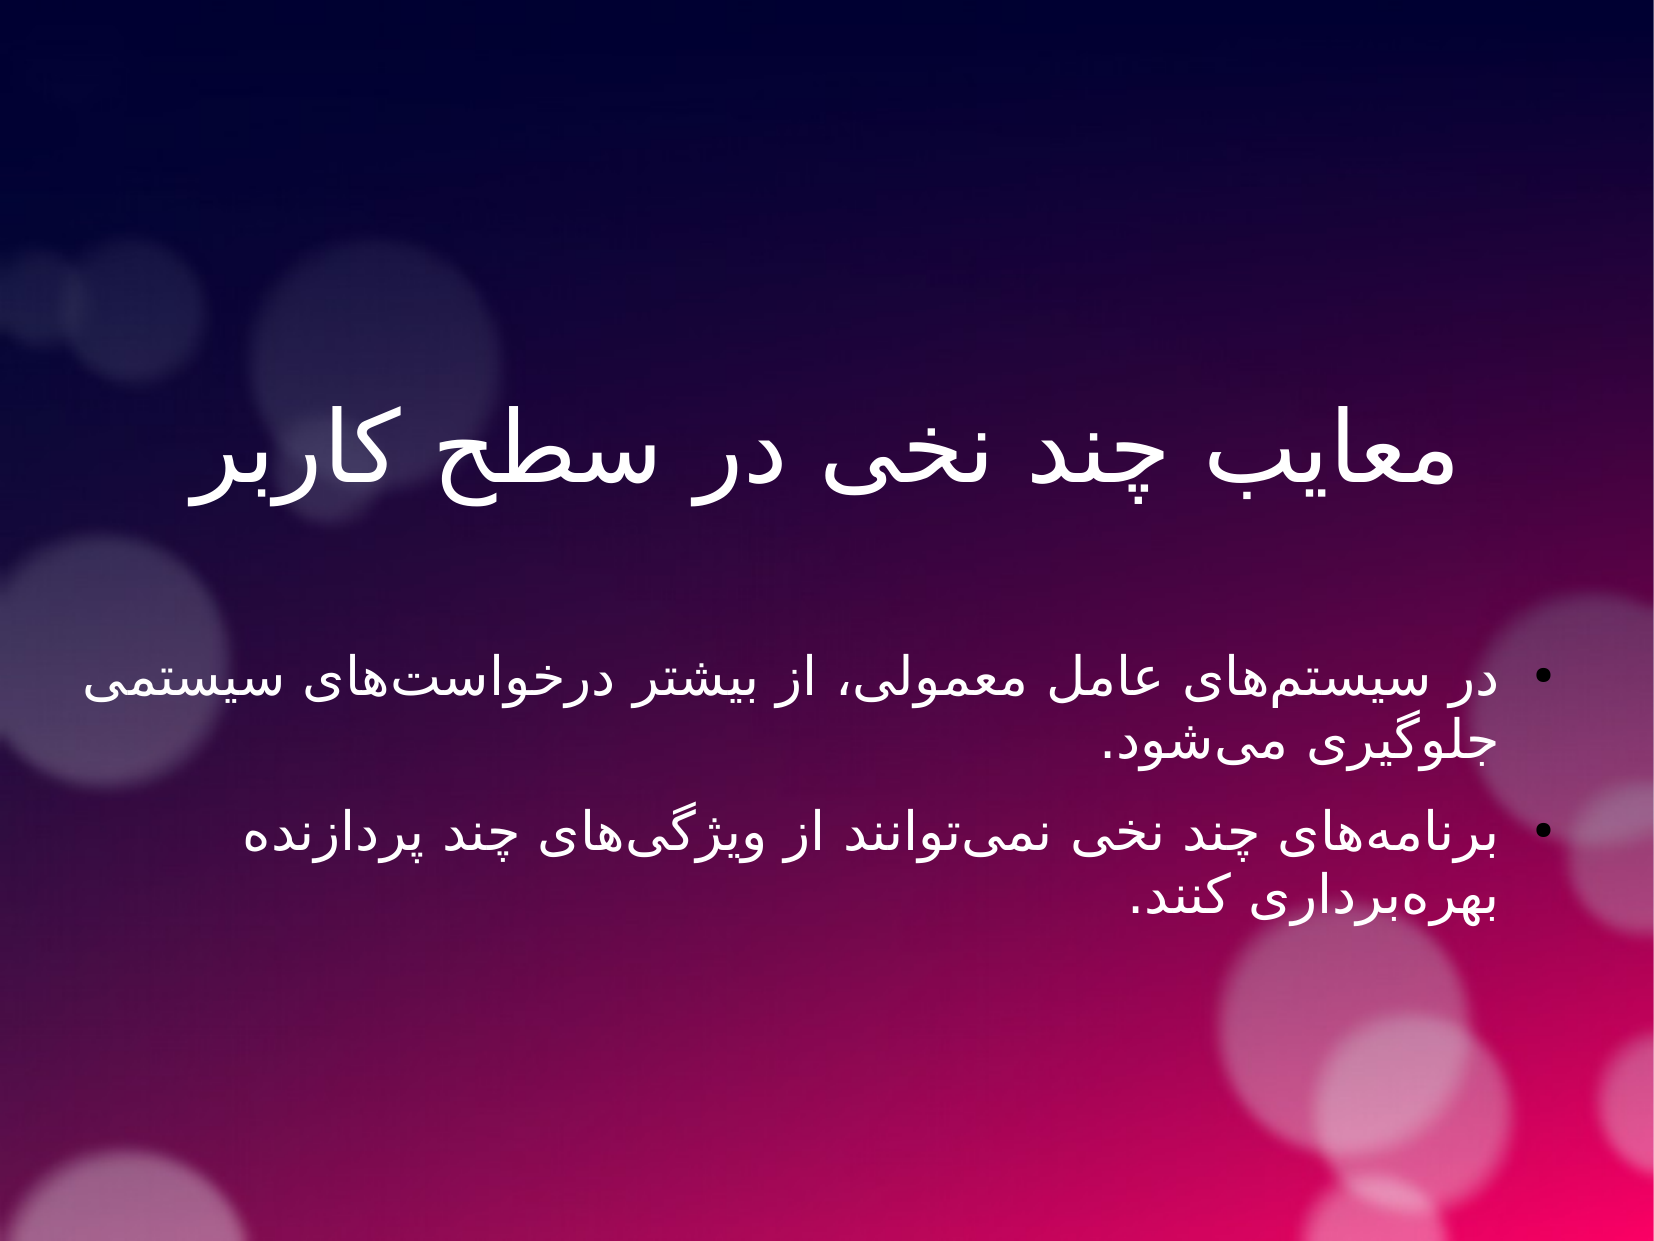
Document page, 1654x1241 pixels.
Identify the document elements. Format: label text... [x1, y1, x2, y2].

title معایب چند نخی در سطح کاربر [82, 344, 1571, 552]
list در سیستم‌های عامل معمولی، از بیشتر درخواست‌های سیستمی جلوگیری می‌شود. برنامه‌های چند نخی نمی‌توانند از ویژگی‌های چند پردازنده بهره‌برداری کنند. [82, 645, 1571, 1099]
picture [0, 0, 1654, 1241]
